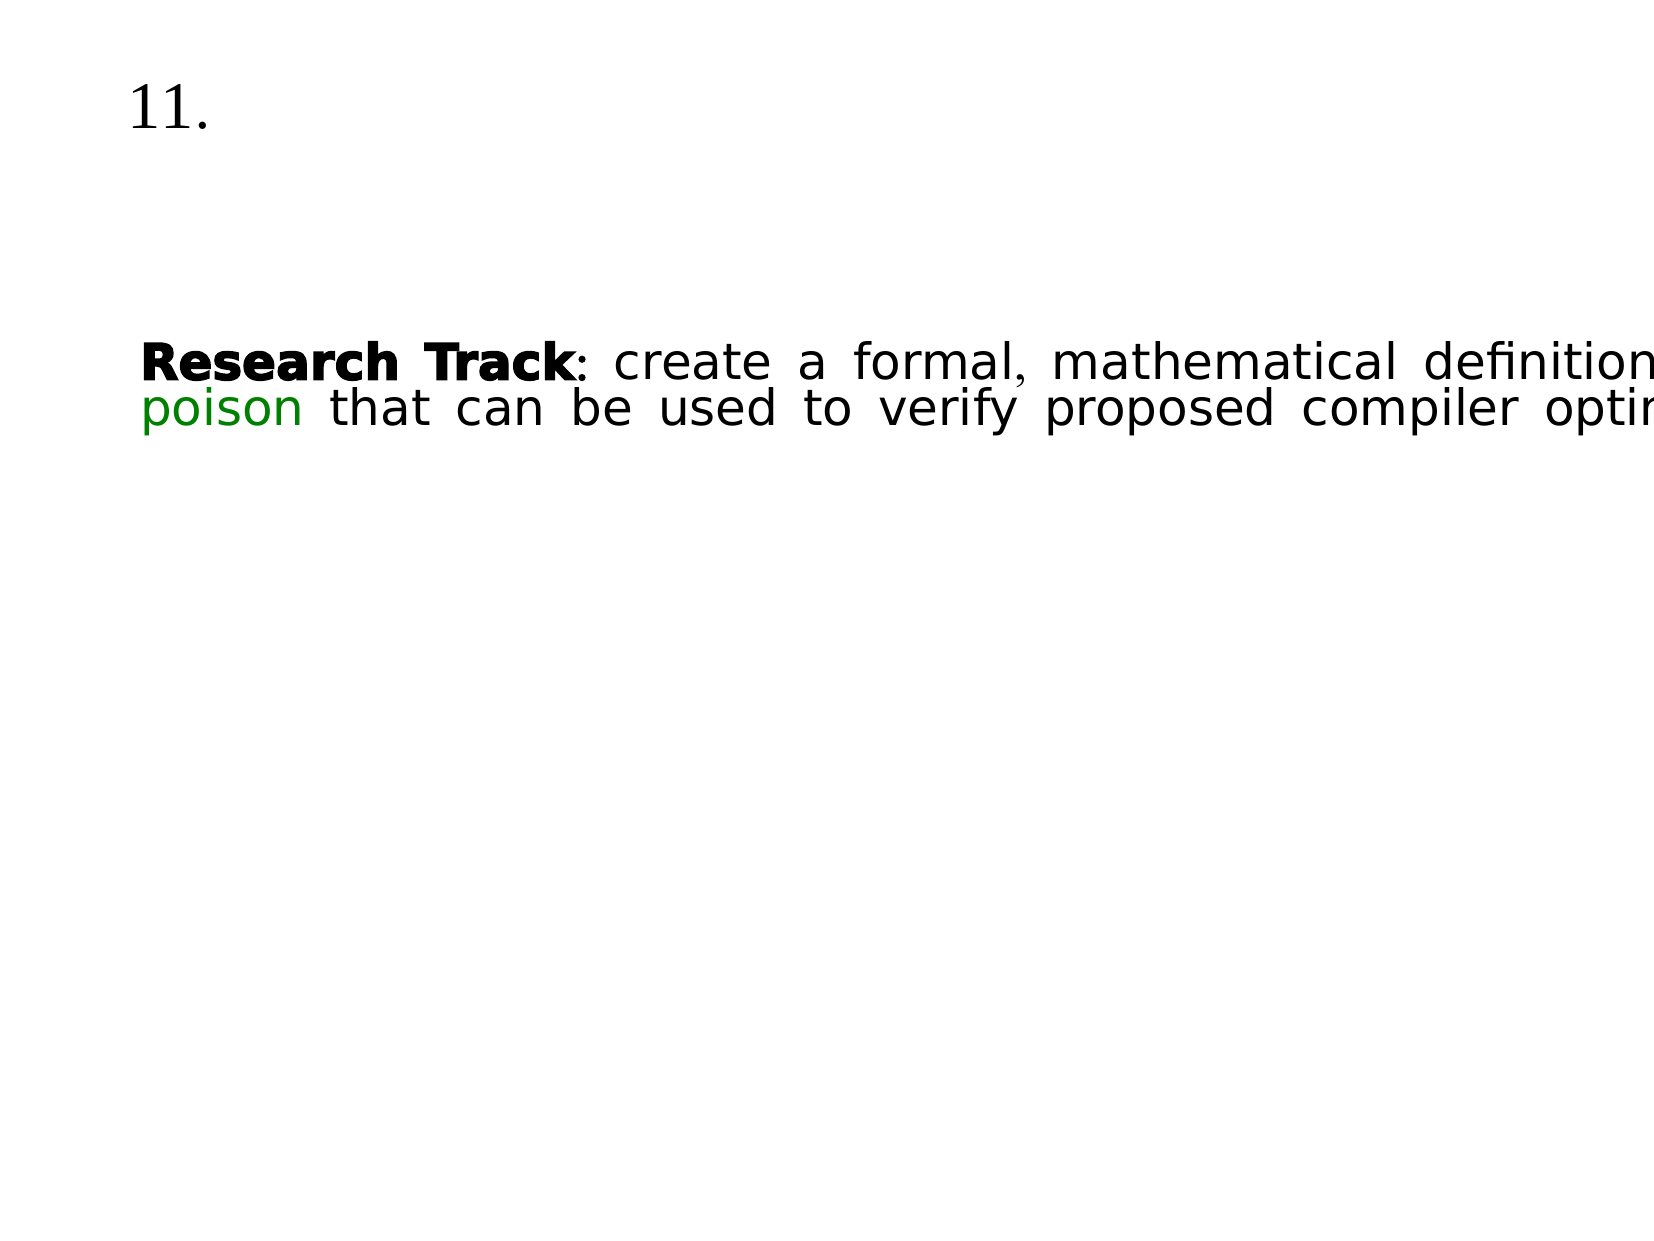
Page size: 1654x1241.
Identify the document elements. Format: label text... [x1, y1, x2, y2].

text_box Research Track: create a formal, mathematical definition of poison that can be used to verify proposed compiler optimizations. [125, 337, 1594, 539]
text_box 11. [112, 75, 1538, 174]
